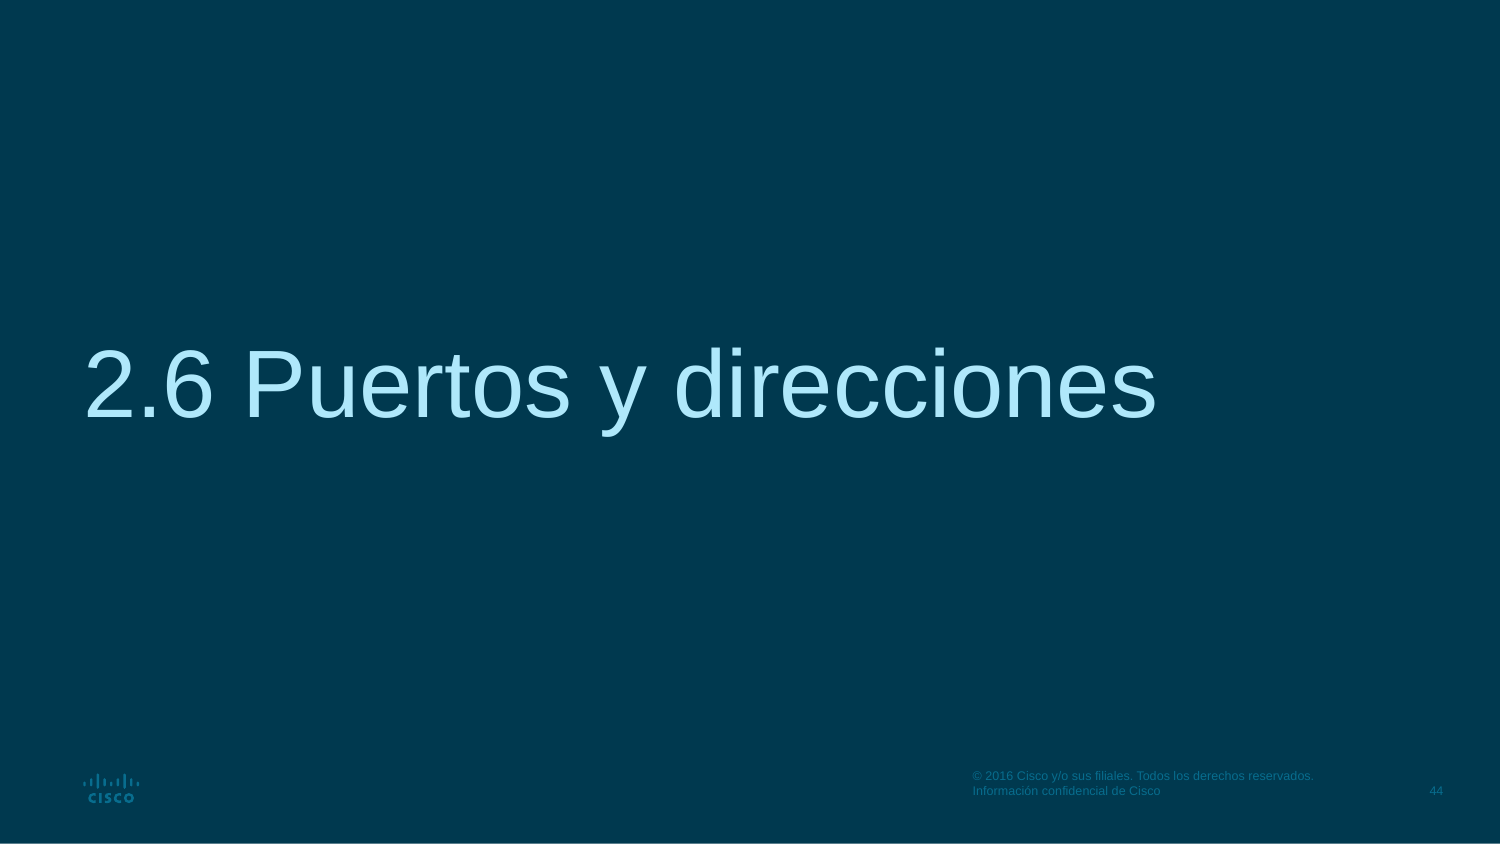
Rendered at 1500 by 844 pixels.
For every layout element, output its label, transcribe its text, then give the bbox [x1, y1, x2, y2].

title 2.6 Puertos y direcciones [68, 294, 1427, 446]
